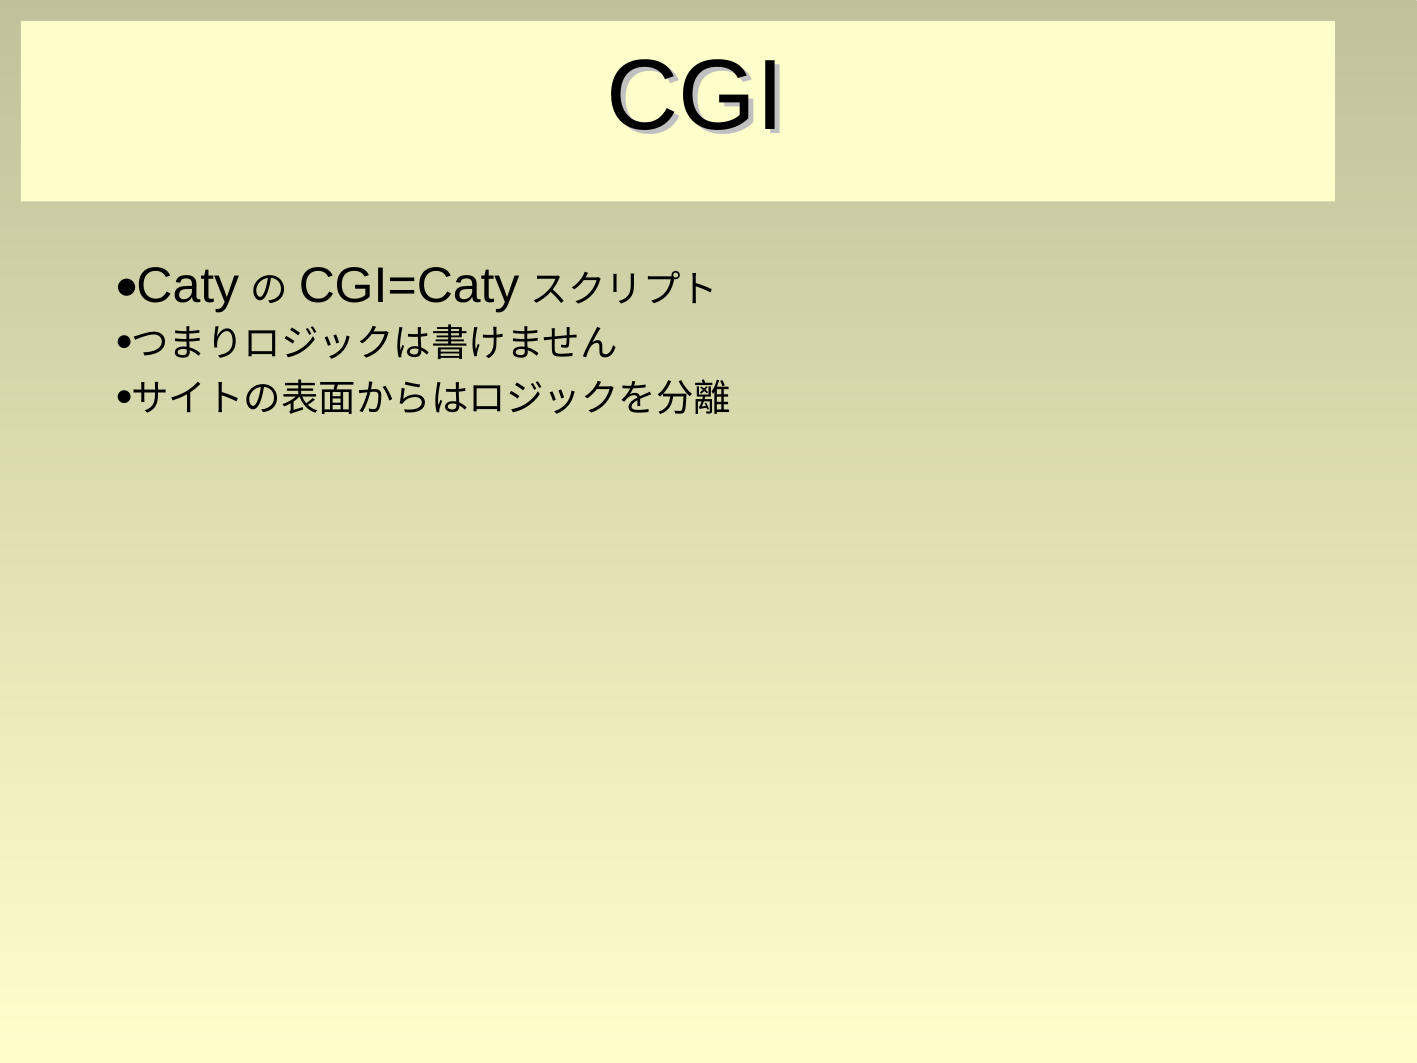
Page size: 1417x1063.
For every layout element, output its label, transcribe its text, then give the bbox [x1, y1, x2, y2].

text_box [20, 20, 1335, 202]
text_box CGI [24, 31, 1367, 178]
text_box CatyのCGI=Catyスクリプト つまりロジックは書けません サイトの表面からはロジックを分離 [102, 249, 1259, 719]
